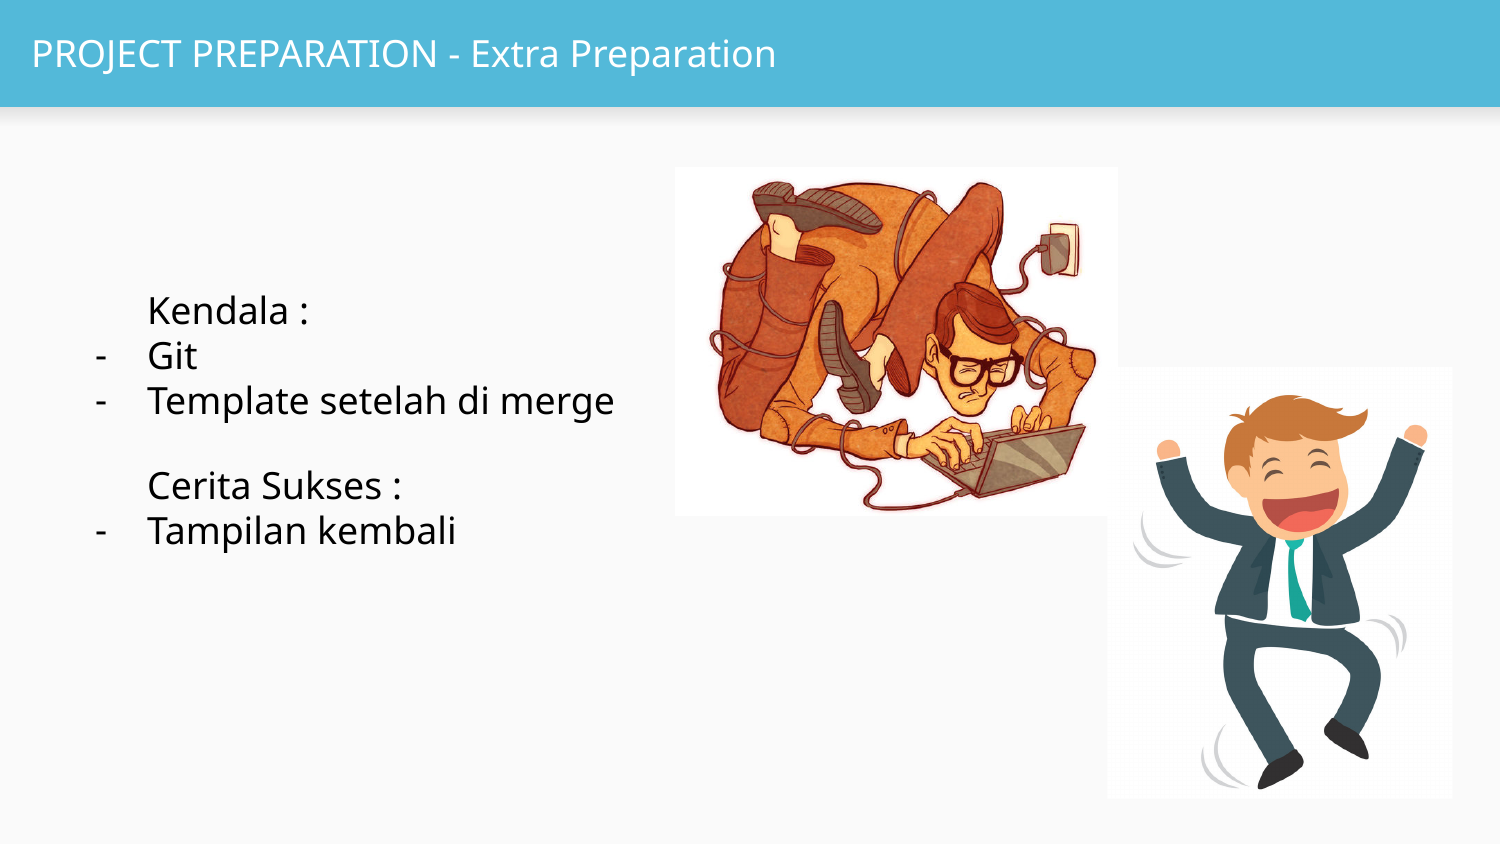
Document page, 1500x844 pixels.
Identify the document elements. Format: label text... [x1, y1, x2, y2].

picture [675, 167, 1453, 799]
text_box Kendala : Git Template setelah di merge Cerita Sukses : Tampilan kembali [57, 271, 957, 585]
title PROJECT PREPARATION - Extra Preparation [16, 2, 1464, 102]
